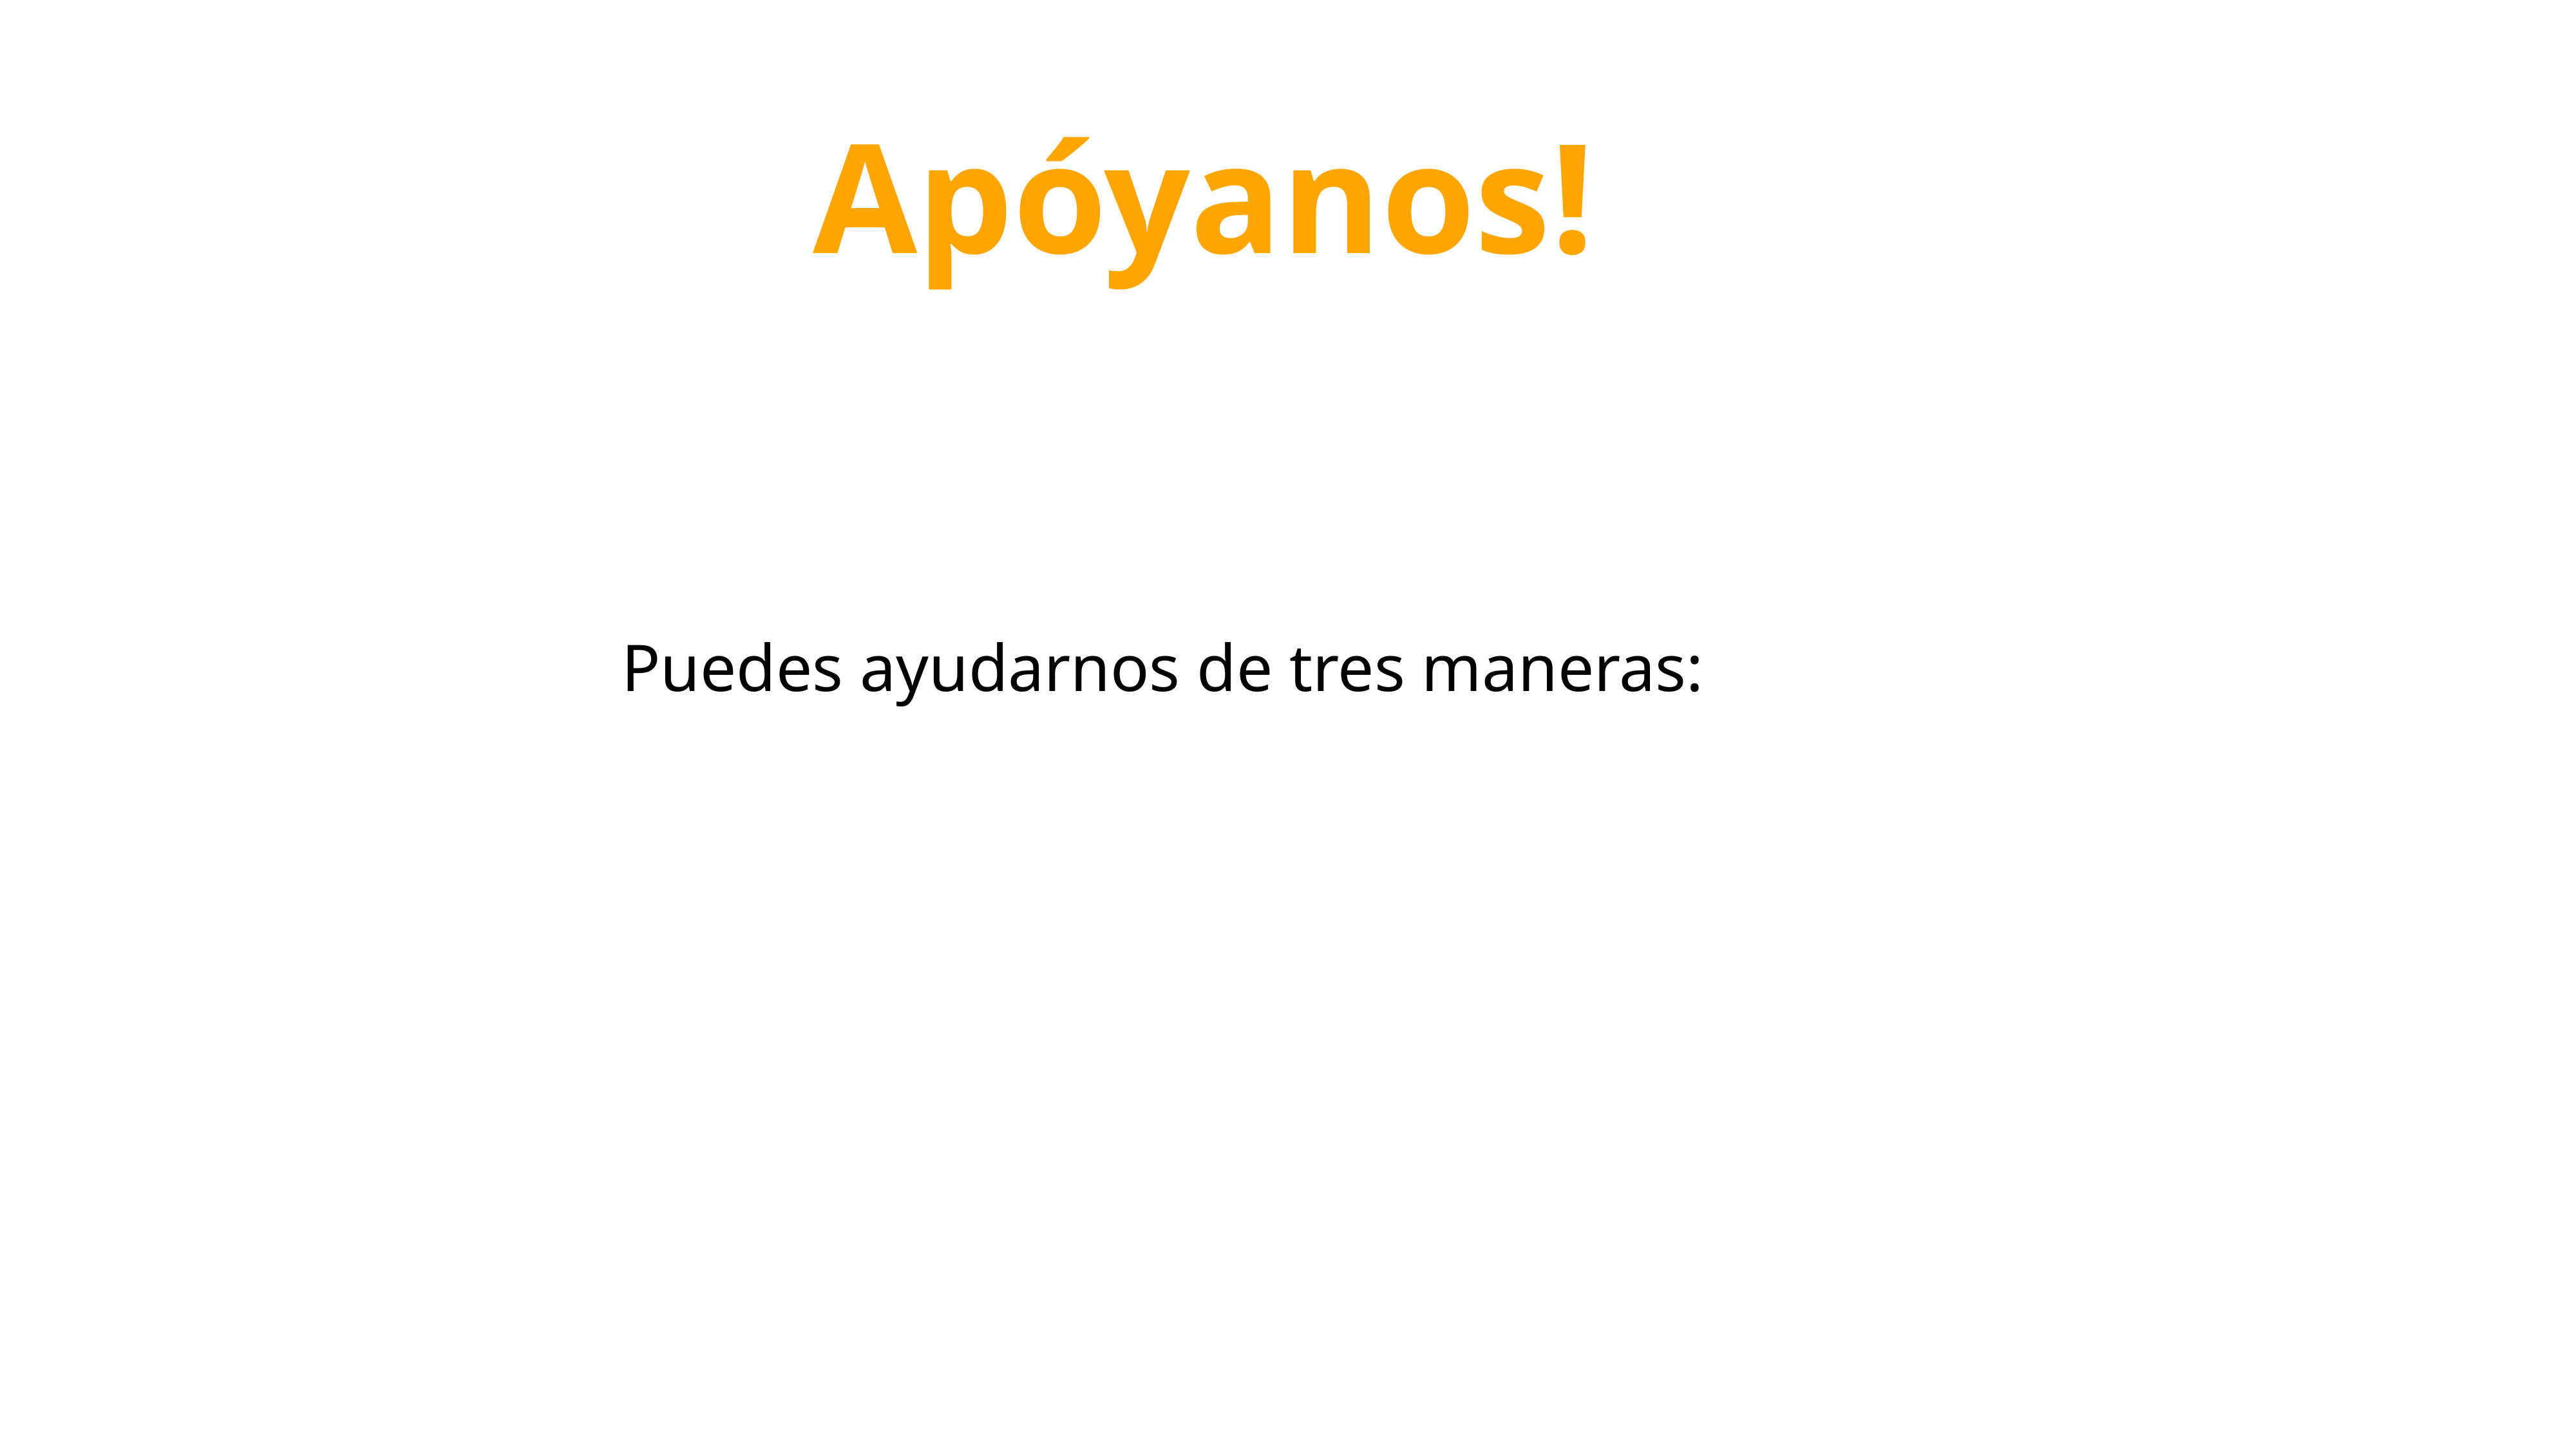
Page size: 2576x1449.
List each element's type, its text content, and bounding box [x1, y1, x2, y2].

title Apóyanos! [94, 71, 2313, 314]
text_box Puedes ayudarnos de tres maneras: [616, 621, 1947, 710]
